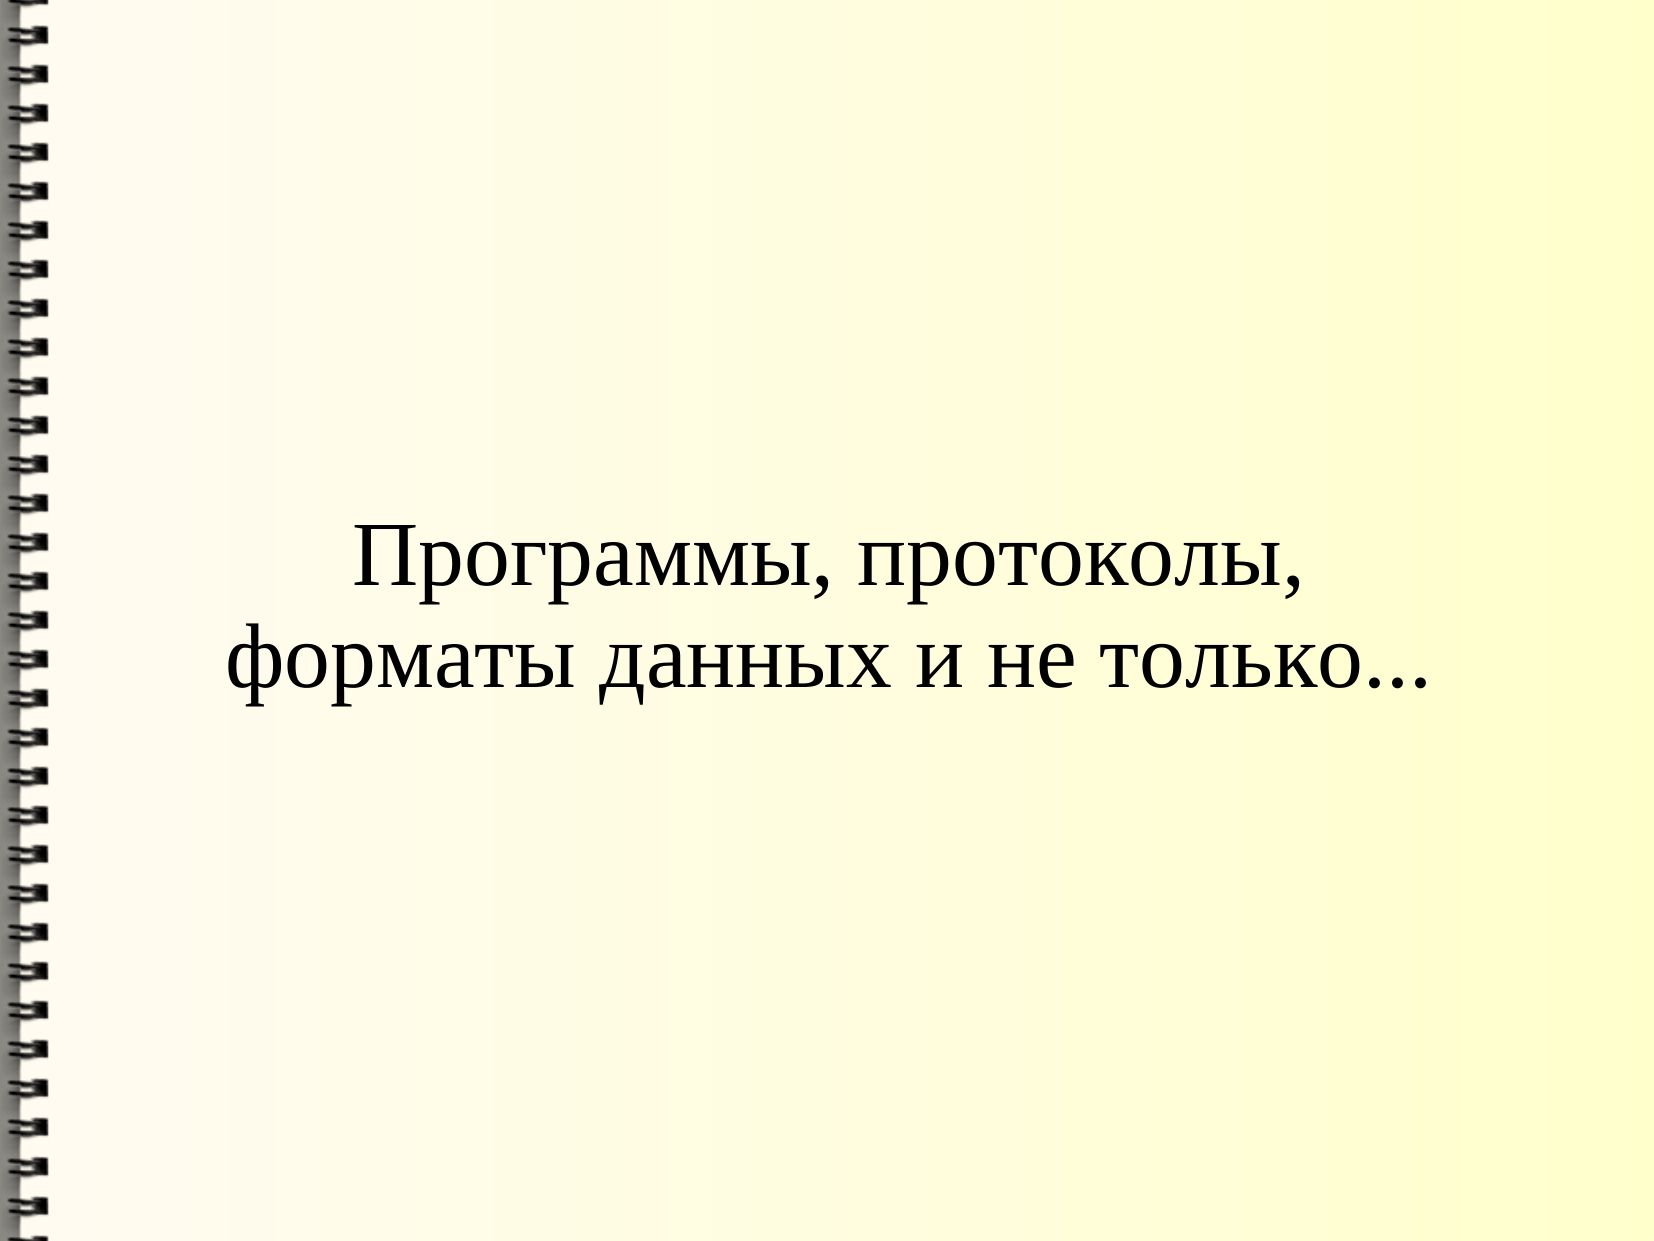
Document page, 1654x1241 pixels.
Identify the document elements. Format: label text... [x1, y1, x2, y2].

title Программы, протоколы, форматы данных и не только... [123, 501, 1536, 710]
picture [0, 0, 1654, 1241]
